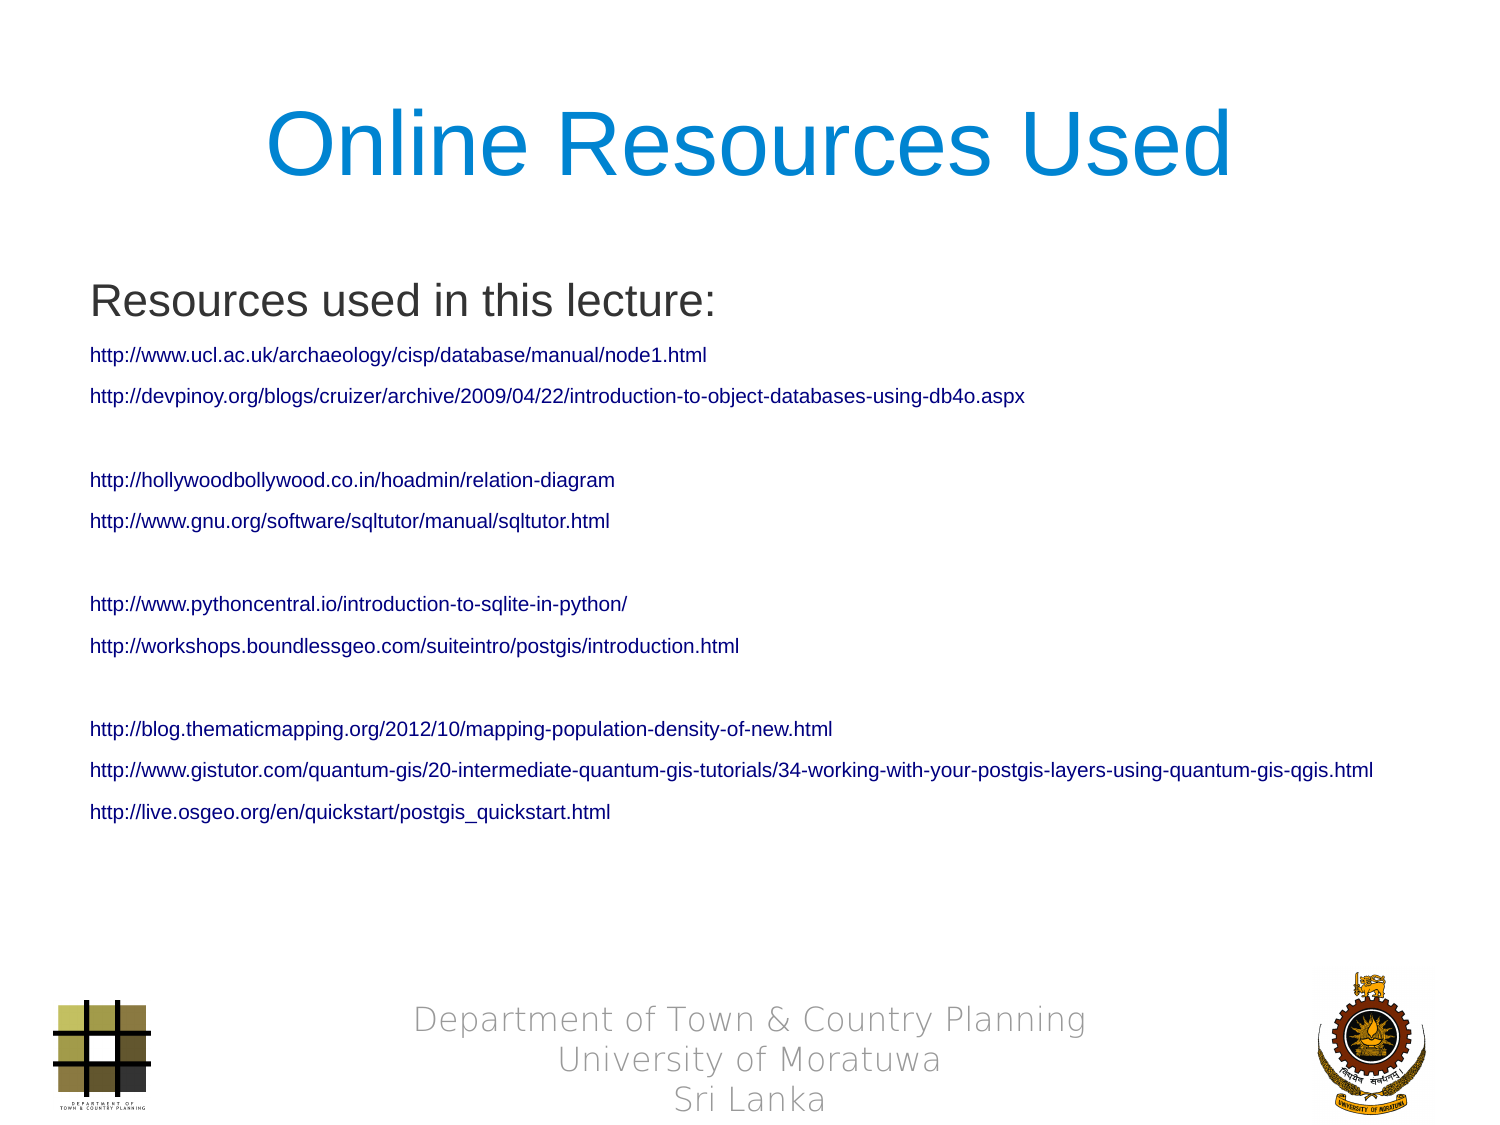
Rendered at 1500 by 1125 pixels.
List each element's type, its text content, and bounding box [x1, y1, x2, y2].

list Resources used in this lecture: http://www.ucl.ac.uk/archaeology/cisp/database/manual/node1.html http://devpinoy.org/blogs/cruizer/archive/2009/04/22/introduction-to-object-databases-using-db4o.aspx http://hollywoodbollywood.co.in/hoadmin/relation-diagram http://www.gnu.org/software/sqltutor/manual/sqltutor.html http://www.pythoncentral.io/introduction-to-sqlite-in-python/ http://workshops.boundlessgeo.com/suiteintro/postgis/introduction.html http://blog.thematicmapping.org/2012/10/mapping-population-density-of-new.html http://www.gistutor.com/quantum-gis/20-intermediate-quantum-gis-tutorials/34-working-with-your-postgis-layers-using-quantum-gis-qgis.html http://live.osgeo.org/en/quickstart/postgis_quickstart.html [75, 262, 1471, 915]
picture [53, 1000, 151, 1110]
title Online Resources Used [75, 45, 1426, 233]
picture [1312, 966, 1435, 1125]
